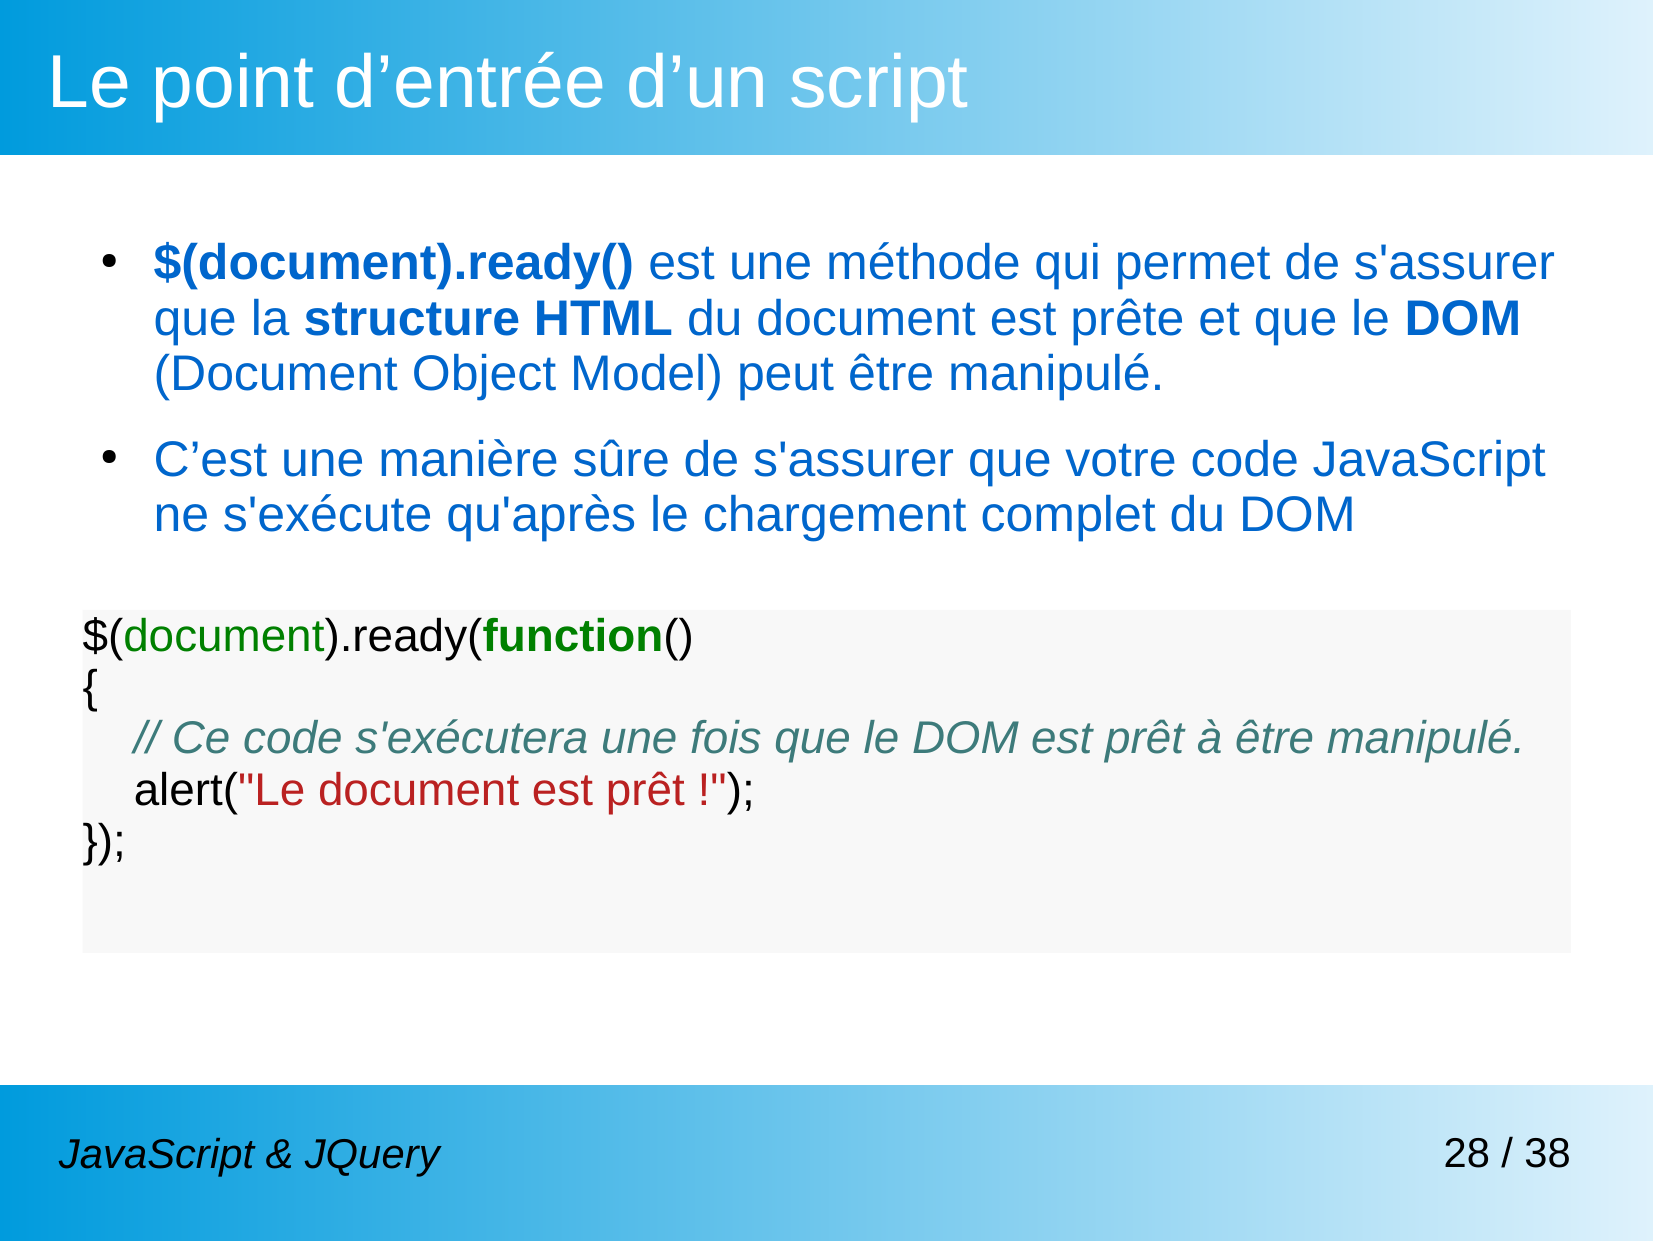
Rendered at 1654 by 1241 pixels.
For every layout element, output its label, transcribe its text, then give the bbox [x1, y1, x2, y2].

list $(document).ready() est une méthode qui permet de s'assurer que la structure HTML du document est prête et que le DOM (Document Object Model) peut être manipulé. C’est une manière sûre de s'assurer que votre code JavaScript ne s'exécute qu'après le chargement complet du DOM [82, 234, 1571, 578]
list $(document).ready(function() { // Ce code s'exécutera une fois que le DOM est prêt à être manipulé. alert("Le document est prêt !"); }); [82, 609, 1571, 953]
title Le point d’entrée d’un script [47, 28, 1536, 134]
